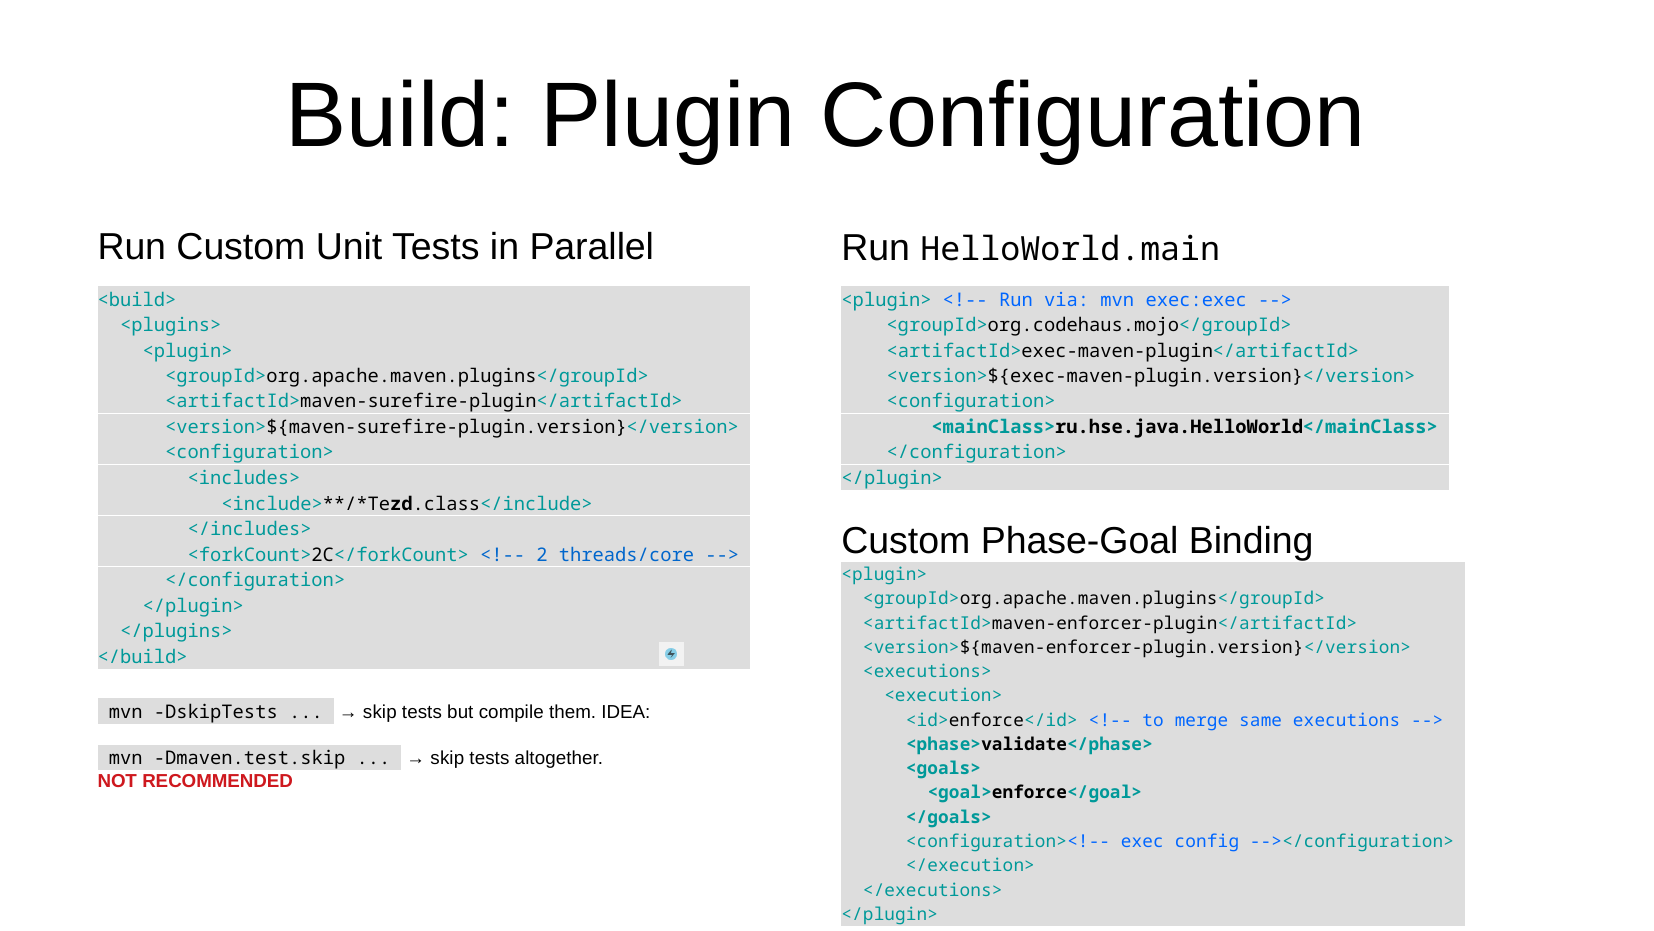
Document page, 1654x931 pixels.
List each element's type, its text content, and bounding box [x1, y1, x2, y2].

table_header Run Custom Unit Tests in Parallel [84, 219, 827, 278]
table_header Run HelloWorld.main [828, 219, 1571, 278]
table_cell <build> <plugins> <plugin> <groupId>org.apache.maven.plugins</groupId> <artifactId>maven-surefire-plugin</artifactId> <version>${maven-surefire-plugin.version}</version> <configuration> <includes> <include>**/*Tezd.class</include> </includes> <forkCount>2C</forkCount> <!-- 2 threads/core --> </configuration> </plugin> </plugins> </build> mvn -DskipTests ... → skip tests but compile them. IDEA: mvn -Dmaven.test.skip ... → skip tests altogether. NOT RECOMMENDED [84, 279, 827, 931]
title Build: Plugin Configuration [82, 37, 1571, 193]
picture [659, 642, 684, 666]
table_cell <plugin> <!-- Run via: mvn exec:exec --> <groupId>org.codehaus.mojo</groupId> <artifactId>exec-maven-plugin</artifactId> <version>${exec-maven-plugin.version}</version> <configuration> <mainClass>ru.hse.java.HelloWorld</mainClass> </configuration> </plugin> Custom Phase-Goal Binding <plugin> <groupId>org.apache.maven.plugins</groupId> <artifactId>maven-enforcer-plugin</artifactId> <version>${maven-enforcer-plugin.version}</version> <executions> <execution> <id>enforce</id> <!-- to merge same executions --> <phase>validate</phase> <goals> <goal>enforce</goal> </goals> <configuration><!-- exec config --></configuration> </execution> </executions> </plugin> [828, 279, 1571, 931]
